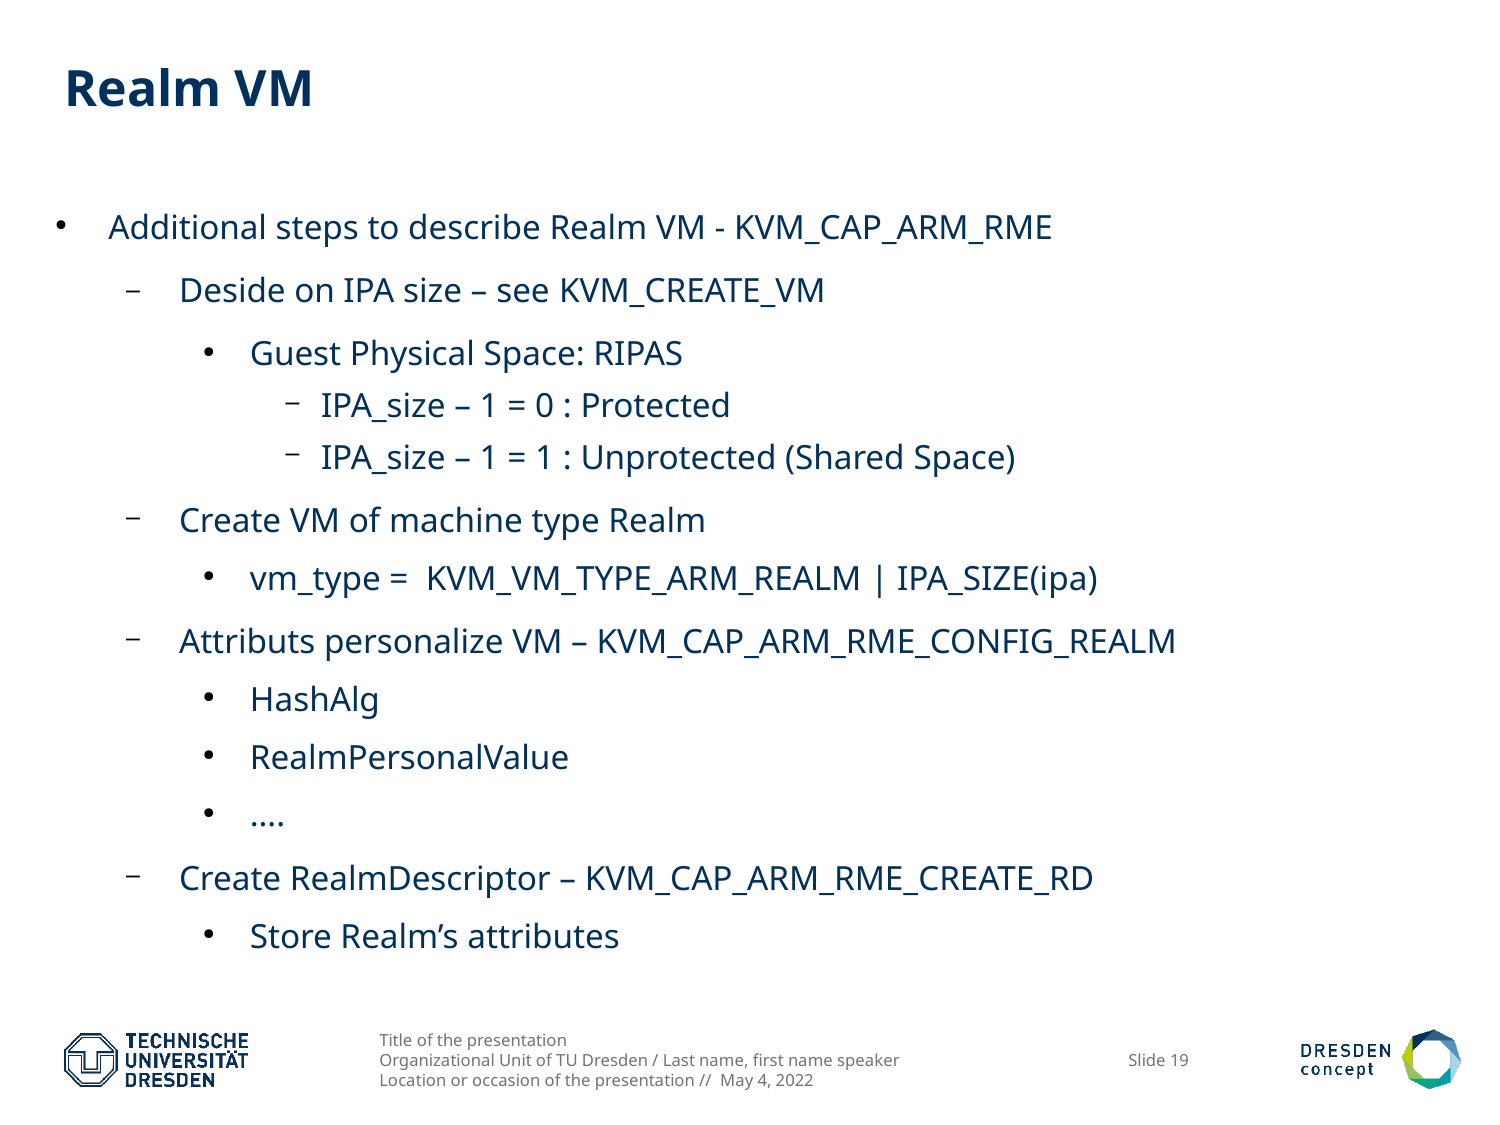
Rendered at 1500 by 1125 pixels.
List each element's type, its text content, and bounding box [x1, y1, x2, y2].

picture [64, 1033, 248, 1087]
title Realm VM [64, 56, 1437, 190]
picture [1301, 1029, 1461, 1089]
list Additional steps to describe Realm VM - KVM_CAP_ARM_RME Deside on IPA size – see KVM_CREATE_VM Guest Physical Space: RIPAS IPA_size – 1 = 0 : Protected IPA_size – 1 = 1 : Unprotected (Shared Space) Create VM of machine type Realm vm_type = KVM_VM_TYPE_ARM_REALM | IPA_SIZE(ipa) Attributs personalize VM – KVM_CAP_ARM_RME_CONFIG_REALM HashAlg RealmPersonalValue …. Create RealmDescriptor – KVM_CAP_ARM_RME_CREATE_RD Store Realm’s attributes [37, 205, 1351, 1013]
